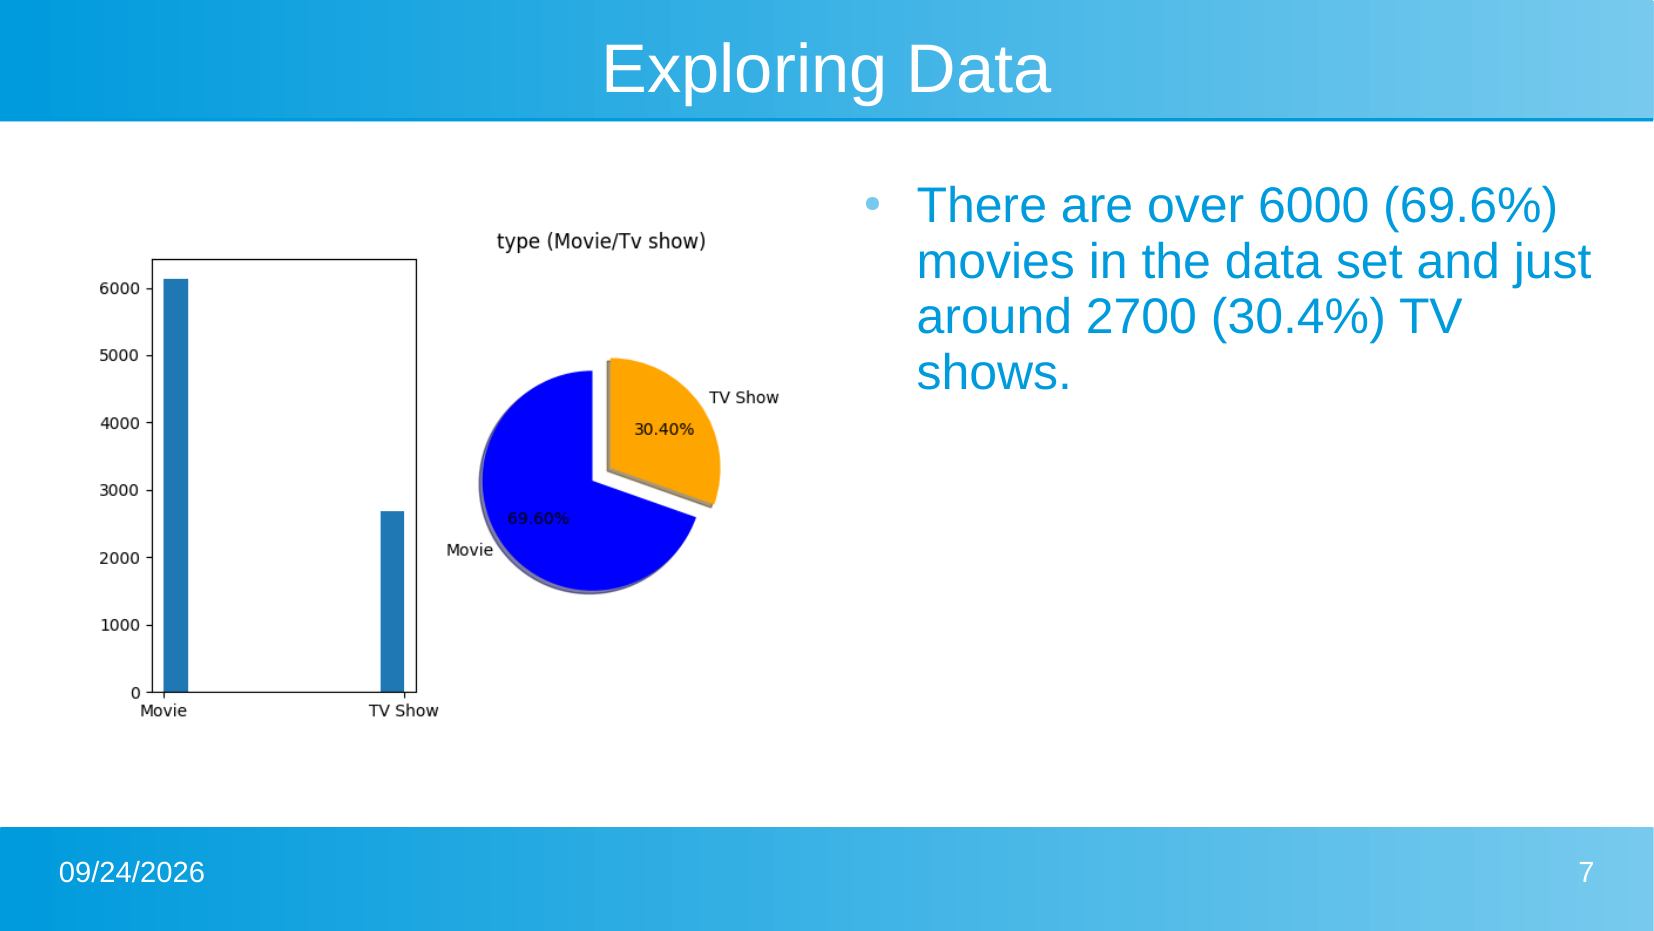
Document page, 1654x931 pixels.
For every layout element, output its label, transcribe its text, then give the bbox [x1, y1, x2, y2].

picture [58, 191, 809, 754]
title Exploring Data [59, 29, 1595, 108]
list There are over 6000 (69.6%) movies in the data set and just around 2700 (30.4%) TV shows. [845, 177, 1596, 768]
